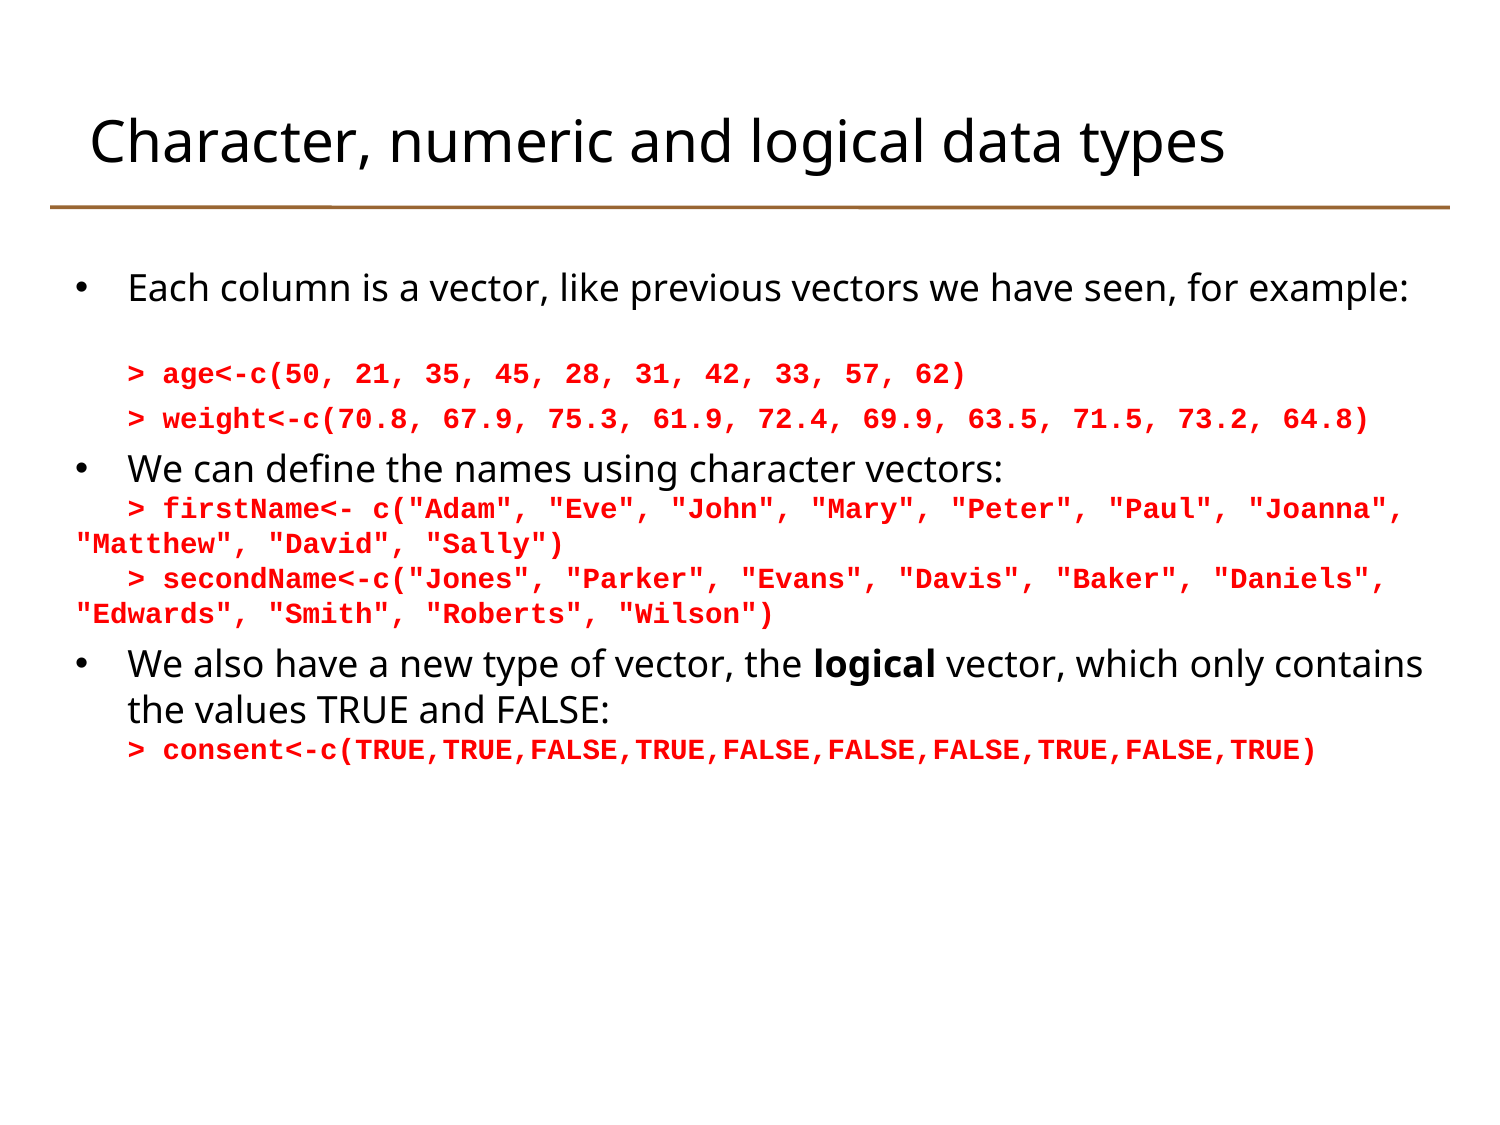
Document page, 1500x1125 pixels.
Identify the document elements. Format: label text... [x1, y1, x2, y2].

text_box Character, numeric and logical data types [75, 44, 1425, 233]
text_box Each column is a vector, like previous vectors we have seen, for example: > age<-c(50, 21, 35, 45, 28, 31, 42, 33, 57, 62) > weight<-c(70.8, 67.9, 75.3, 61.9, 72.4, 69.9, 63.5, 71.5, 73.2, 64.8) We can define the names using character vectors: > firstName<- c("Adam", "Eve", "John", "Mary", "Peter", "Paul", "Joanna", "Matthew", "David", "Sally") > secondName<-c("Jones", "Parker", "Evans", "Davis", "Baker", "Daniels", "Edwards", "Smith", "Roberts", "Wilson") We also have a new type of vector, the logical vector, which only contains the values TRUE and FALSE: > consent<-c(TRUE,TRUE,FALSE,TRUE,FALSE,FALSE,FALSE,TRUE,FALSE,TRUE) [75, 263, 1425, 1006]
